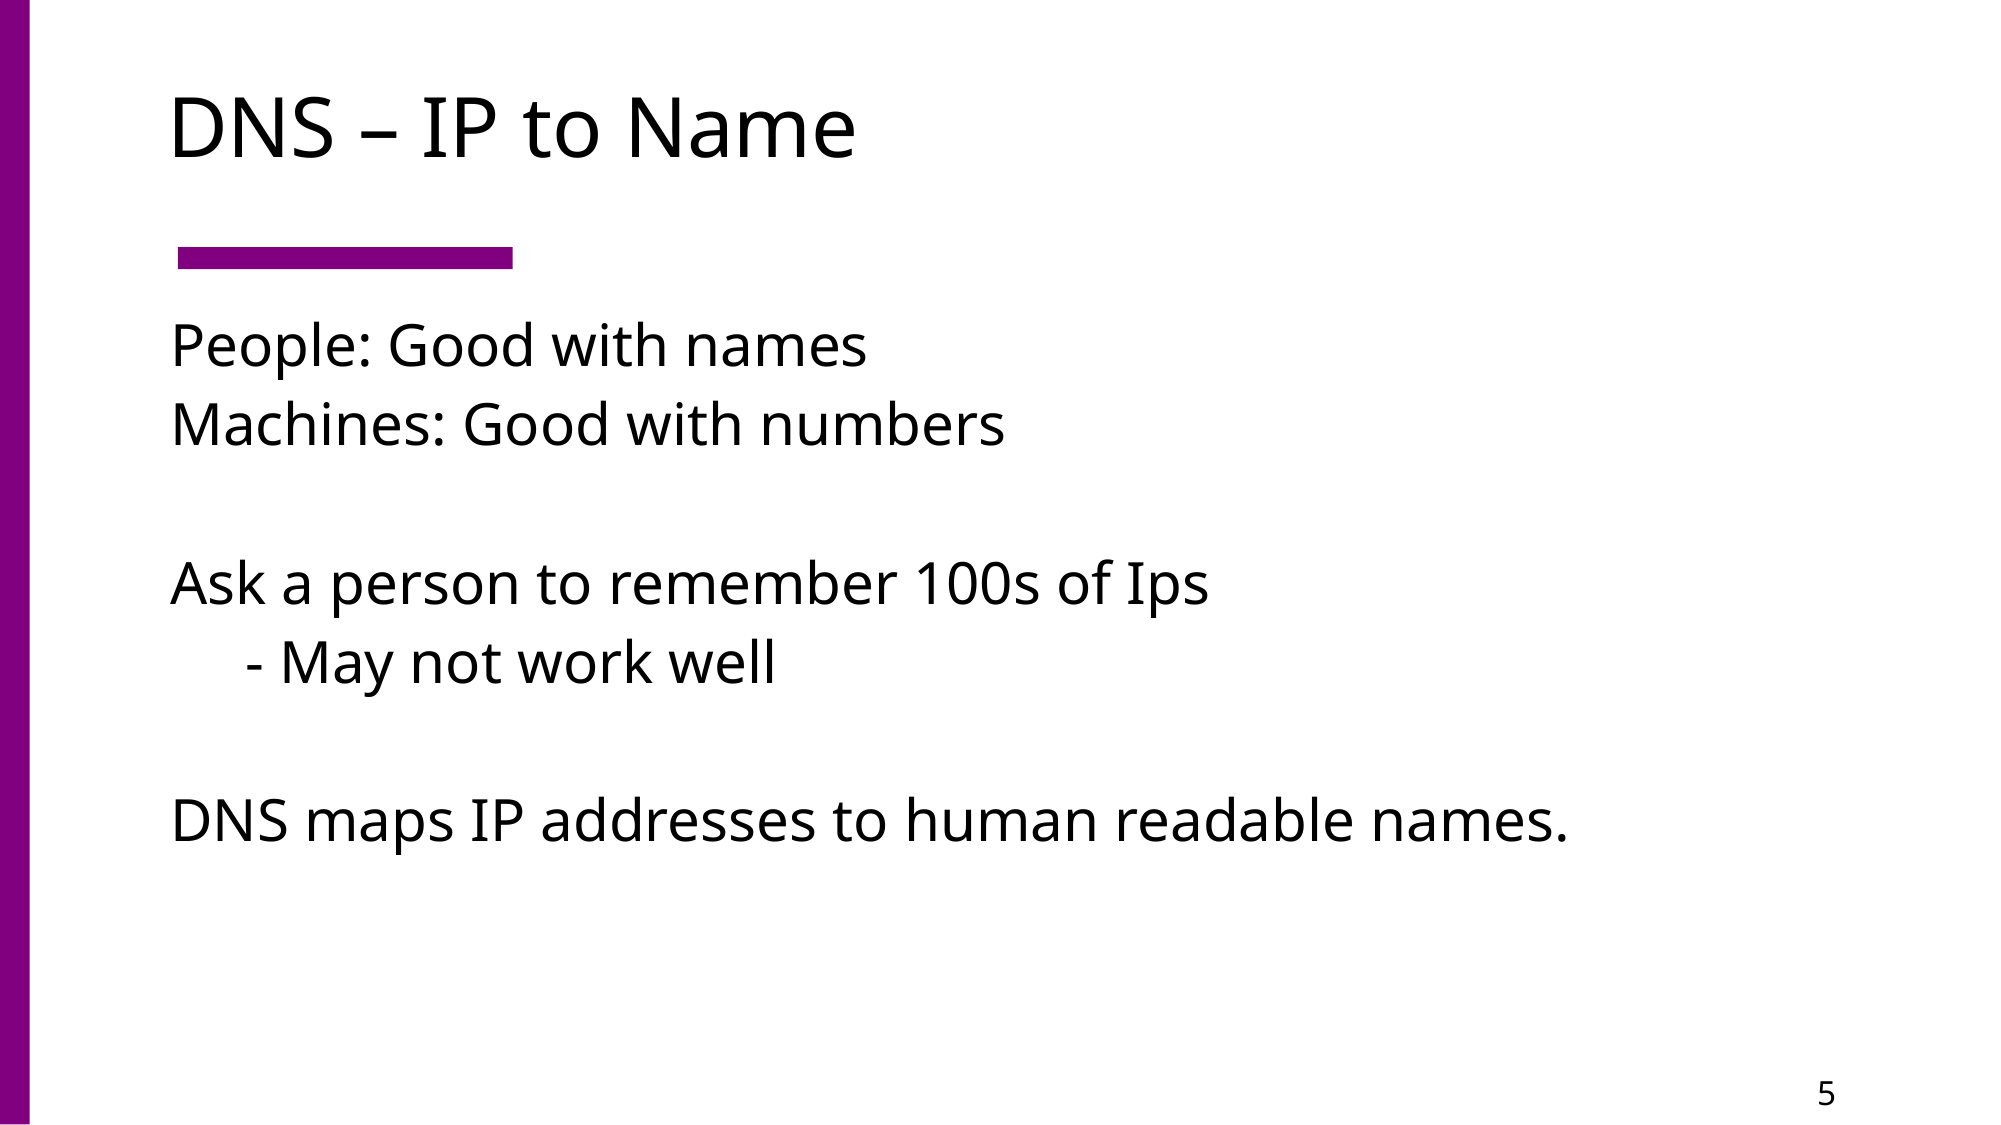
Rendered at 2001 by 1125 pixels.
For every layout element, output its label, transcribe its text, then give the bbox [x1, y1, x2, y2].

title DNS – IP to Name [116, 49, 1817, 200]
text_box People: Good with names Machines: Good with numbers Ask a person to remember 100s of Ips - May not work well DNS maps IP addresses to human readable names. [155, 296, 2000, 1046]
